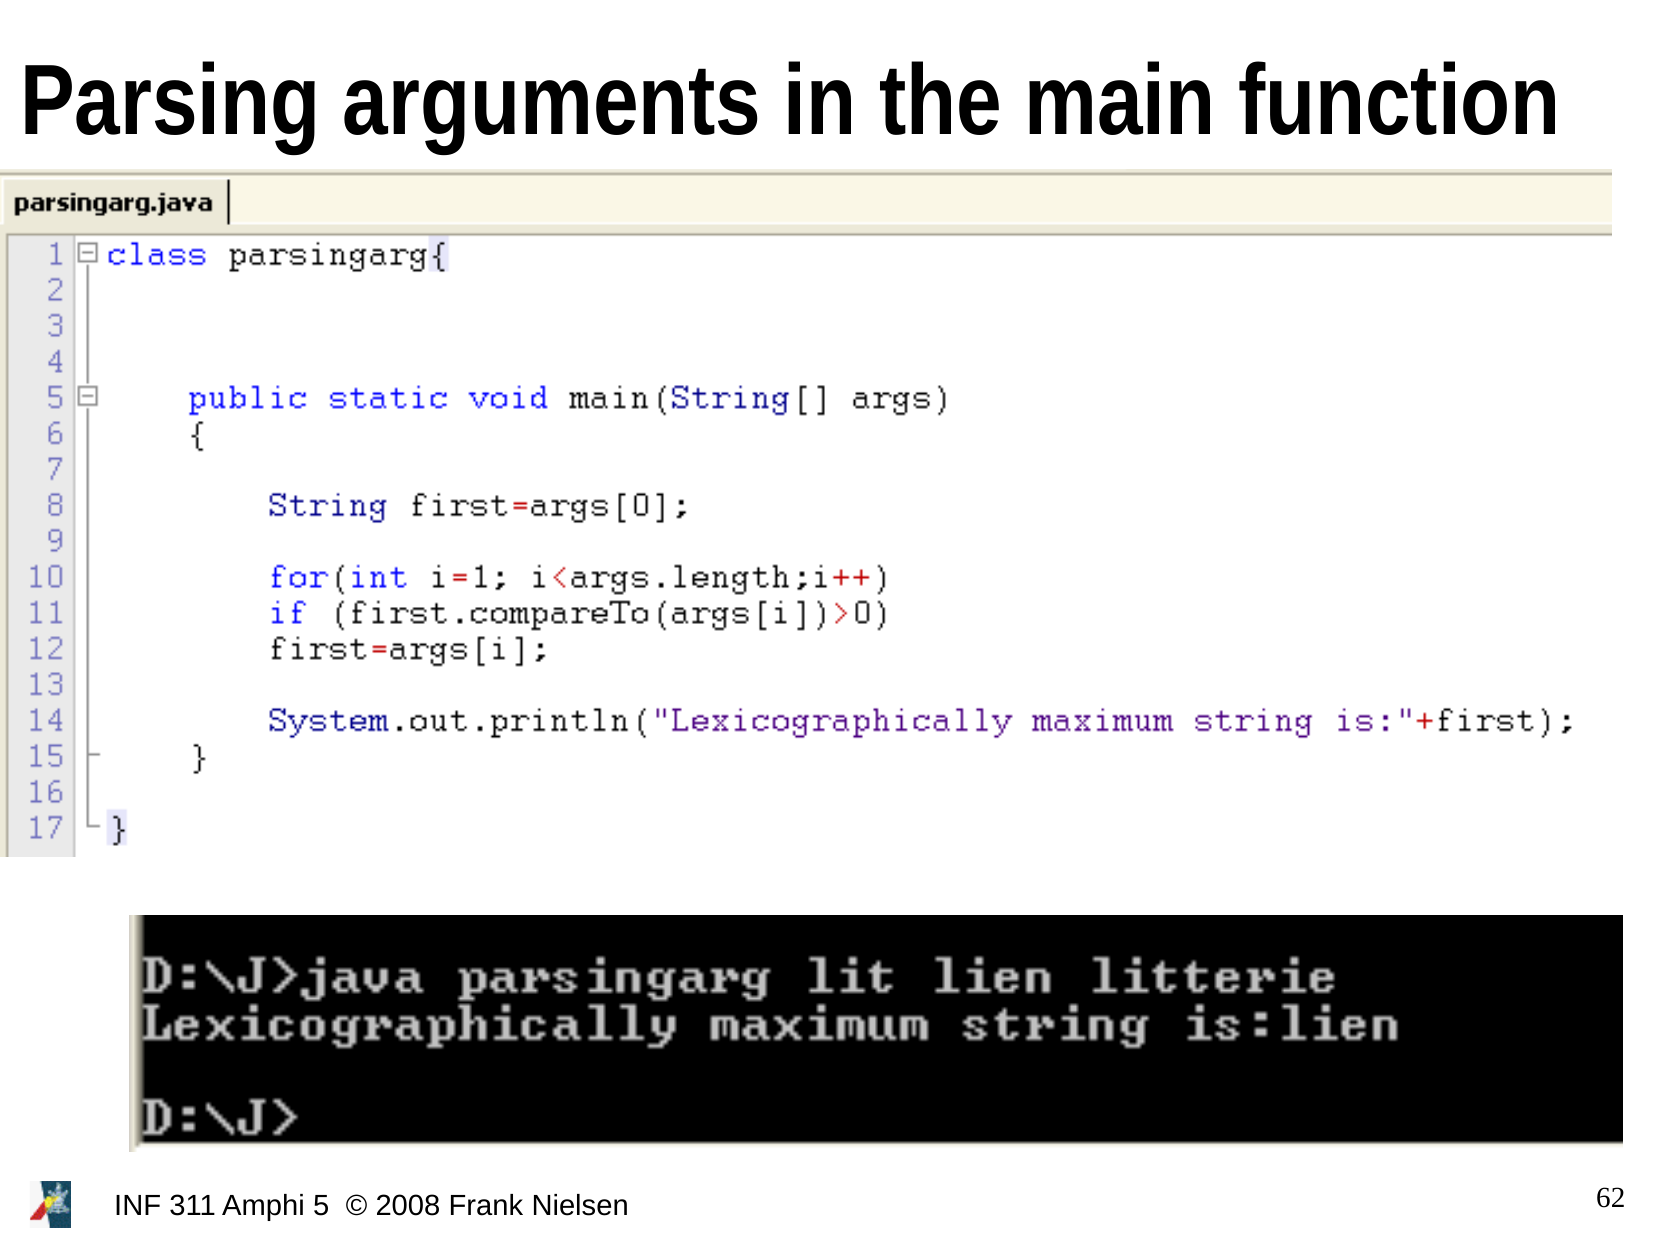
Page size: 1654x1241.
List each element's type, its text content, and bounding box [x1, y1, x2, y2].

picture [29, 1181, 71, 1228]
picture [0, 169, 1612, 857]
text_box Parsing arguments in the main function [5, 33, 1578, 163]
picture [129, 915, 1623, 1152]
